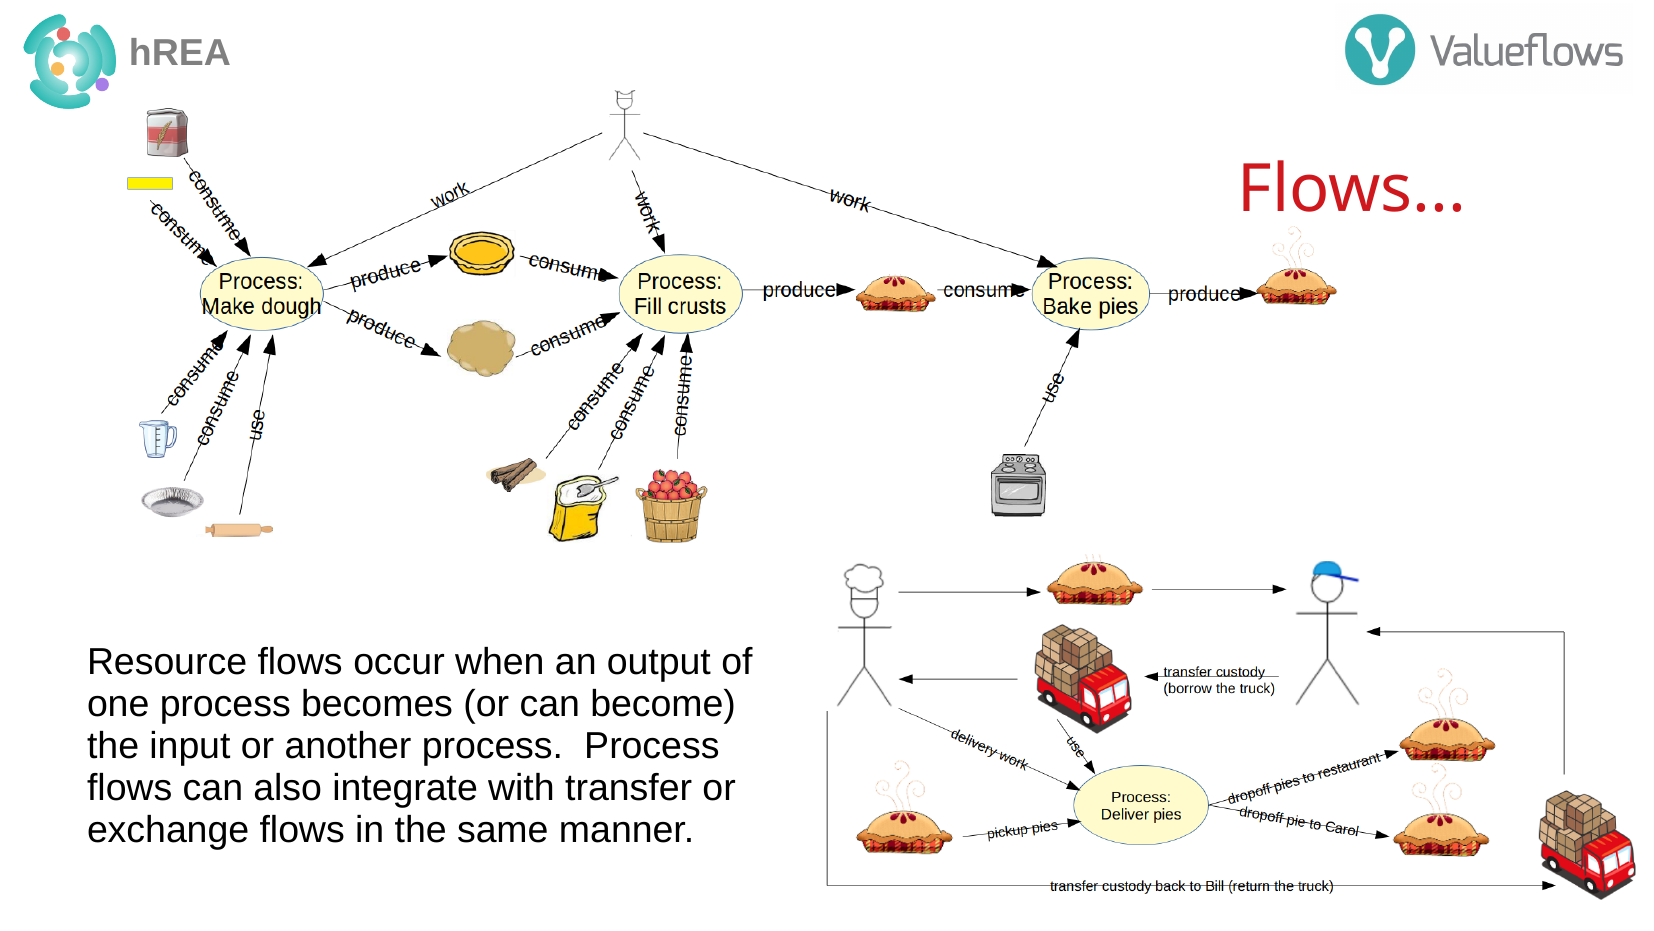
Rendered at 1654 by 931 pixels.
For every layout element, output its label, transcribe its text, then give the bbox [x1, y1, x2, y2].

text_box Resource flows occur when an output of one process becomes (or can become) the input or another process. Process flows can also integrate with transfer or exchange flows in the same manner. [72, 633, 793, 858]
picture [21, 13, 116, 109]
text_box Flows... [1160, 132, 1545, 223]
picture [123, 3, 1647, 916]
text_box hREA [114, 24, 250, 81]
